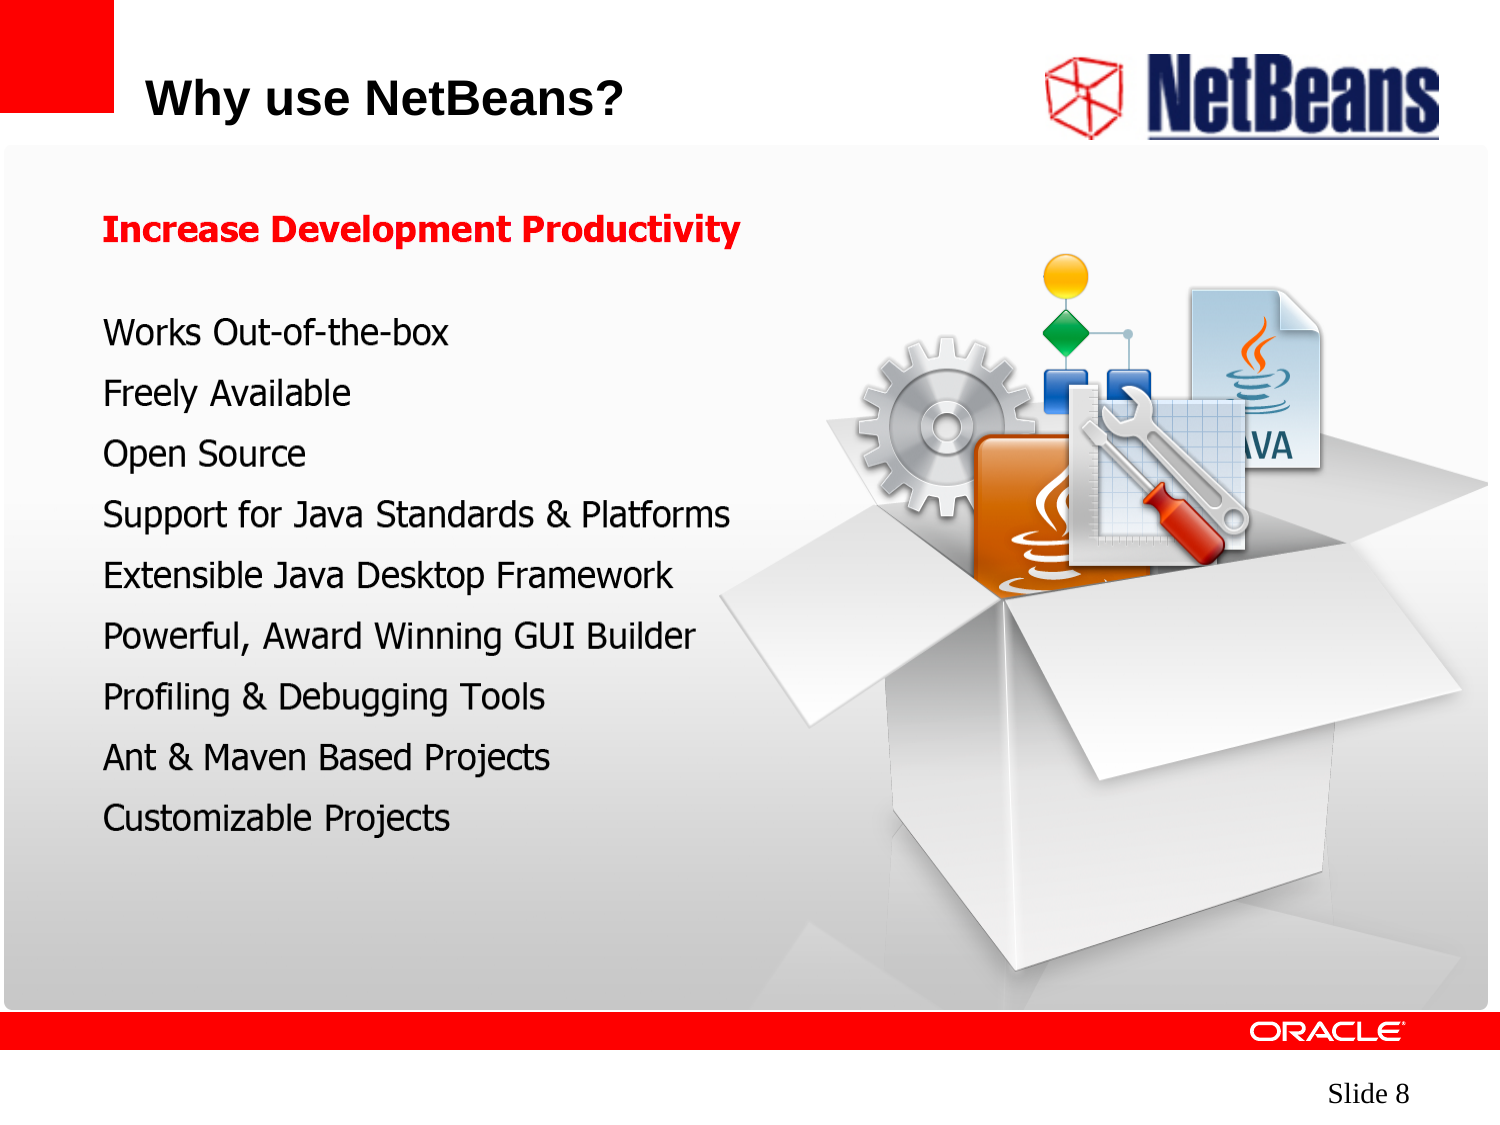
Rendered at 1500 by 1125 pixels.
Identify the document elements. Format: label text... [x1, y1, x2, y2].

picture [0, 0, 114, 113]
picture [4, 145, 1488, 1010]
picture [0, 1012, 1500, 1050]
title Why use NetBeans? [130, 30, 983, 145]
picture [1045, 54, 1439, 140]
